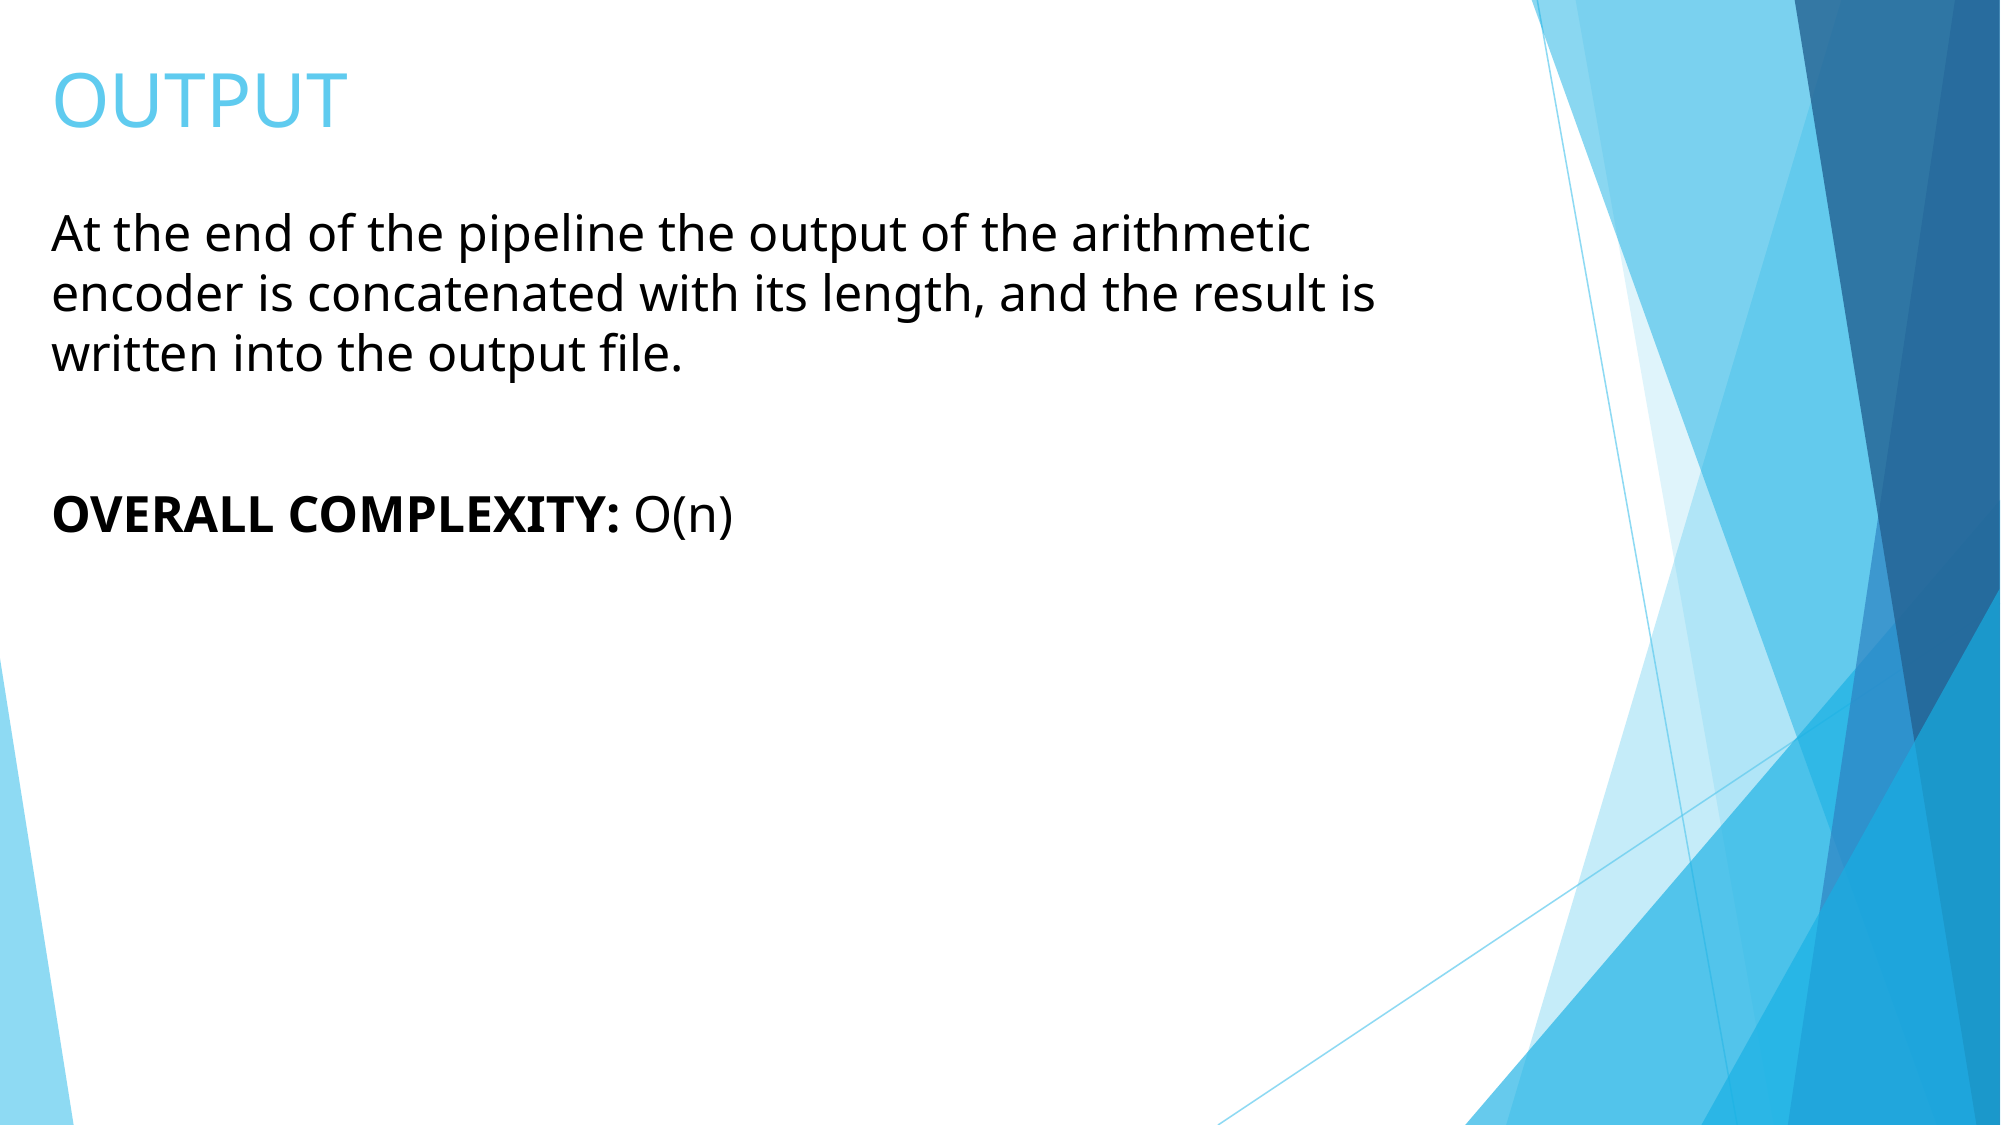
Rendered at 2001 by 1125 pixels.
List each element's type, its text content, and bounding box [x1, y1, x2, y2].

list At the end of the pipeline the output of the arithmetic encoder is concatenated with its length, and the result is written into the output file. OVERALL COMPLEXITY: O(n) [36, 193, 1447, 588]
title OUTPUT [36, 44, 1447, 150]
